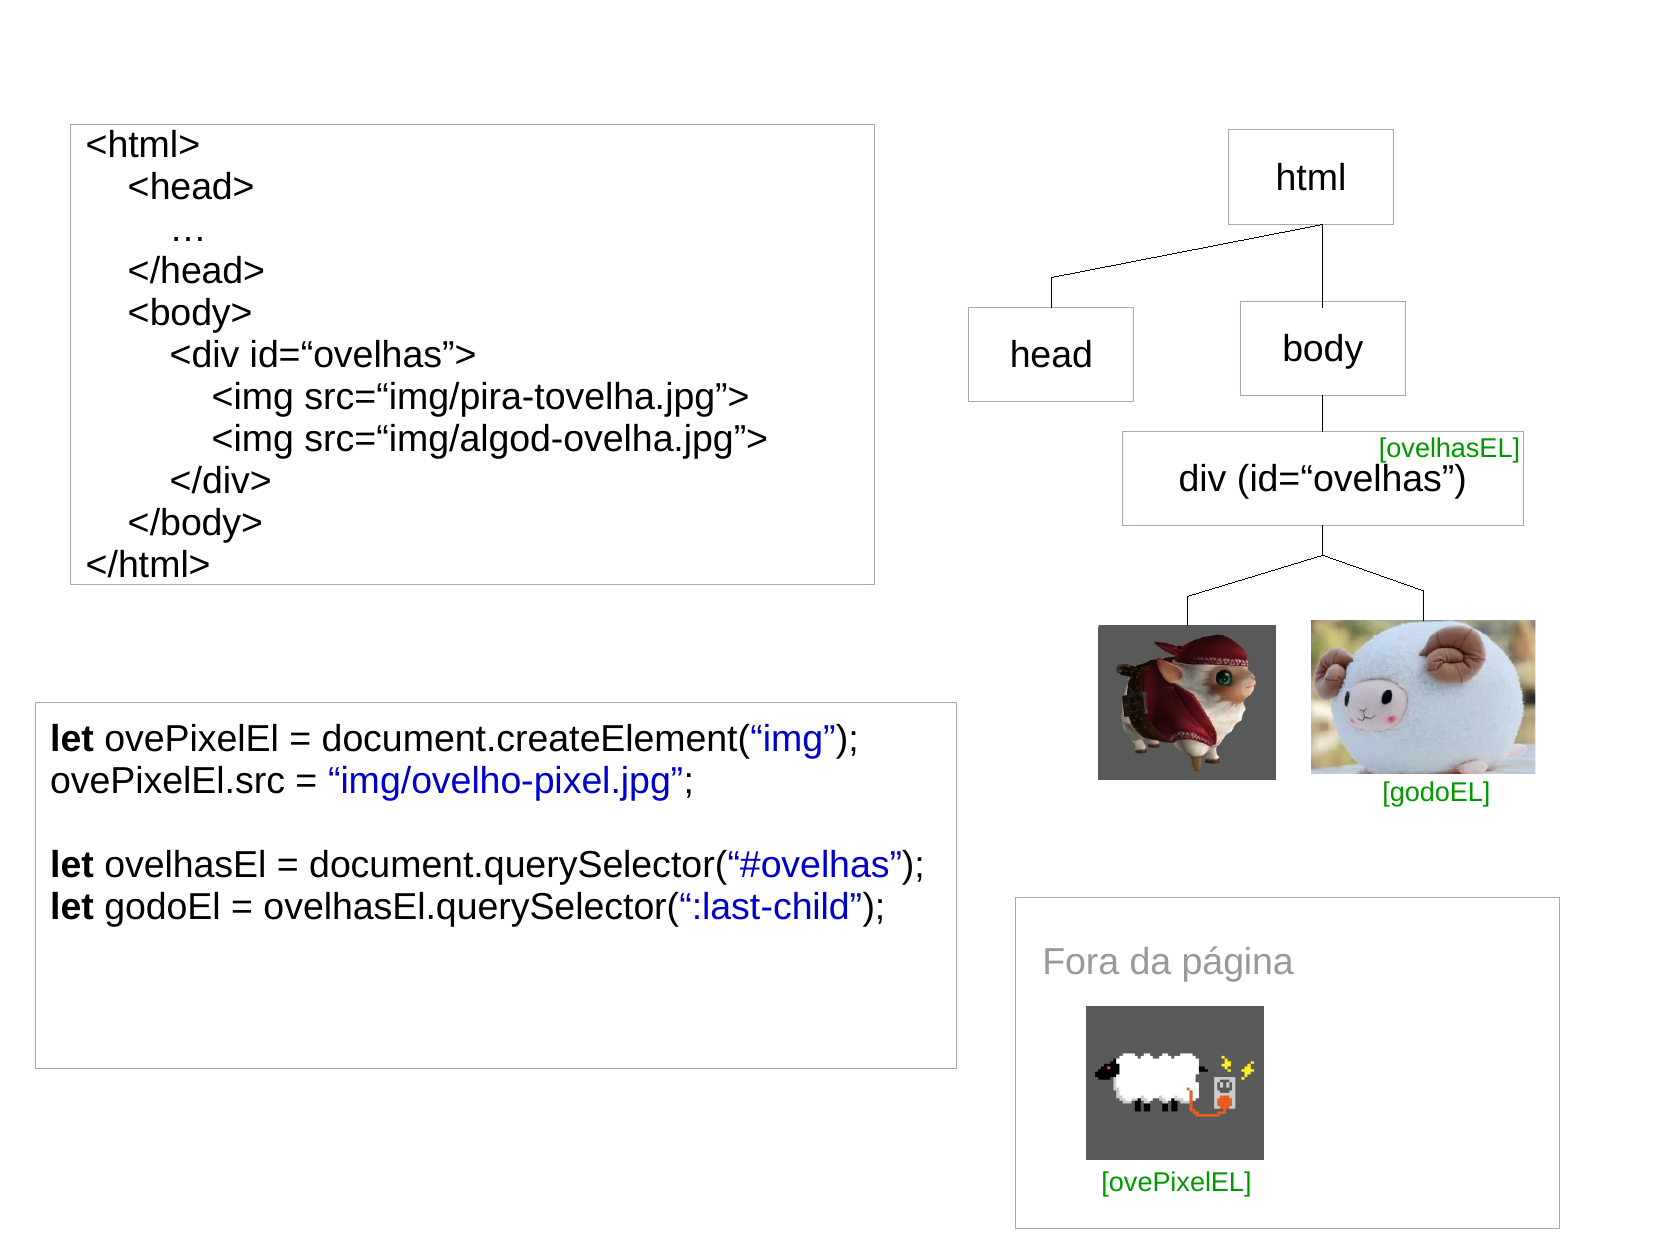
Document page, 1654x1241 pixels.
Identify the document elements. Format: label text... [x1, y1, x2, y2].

text_box div (id=“ovelhas”) [1122, 431, 1524, 526]
text_box html [1228, 129, 1394, 225]
text_box <html> <head> … </head> <body> <div id=“ovelhas”> <img src=“img/pira-tovelha.jpg”> <img src=“img/algod-ovelha.jpg”> </div> </body> </html> [70, 124, 875, 585]
text_box let ovePixelEl = document.createElement(“img”); ovePixelEl.src = “img/ovelho-pixel.jpg”; let ovelhasEl = document.querySelector(“#ovelhas”); let godoEl = ovelhasEl.querySelector(“:last-child”); [35, 702, 957, 1069]
picture [1311, 620, 1536, 774]
text_box [godoEL] [1367, 769, 1506, 815]
picture [1098, 625, 1276, 780]
text_box [ovelhasEL] [1364, 425, 1535, 471]
text_box head [968, 307, 1134, 402]
text_box [ovePixelEL] [1086, 1159, 1267, 1205]
text_box body [1240, 301, 1406, 396]
text_box Fora da página [1027, 933, 1347, 990]
picture [1086, 1006, 1264, 1159]
text_box [1015, 897, 1560, 1229]
